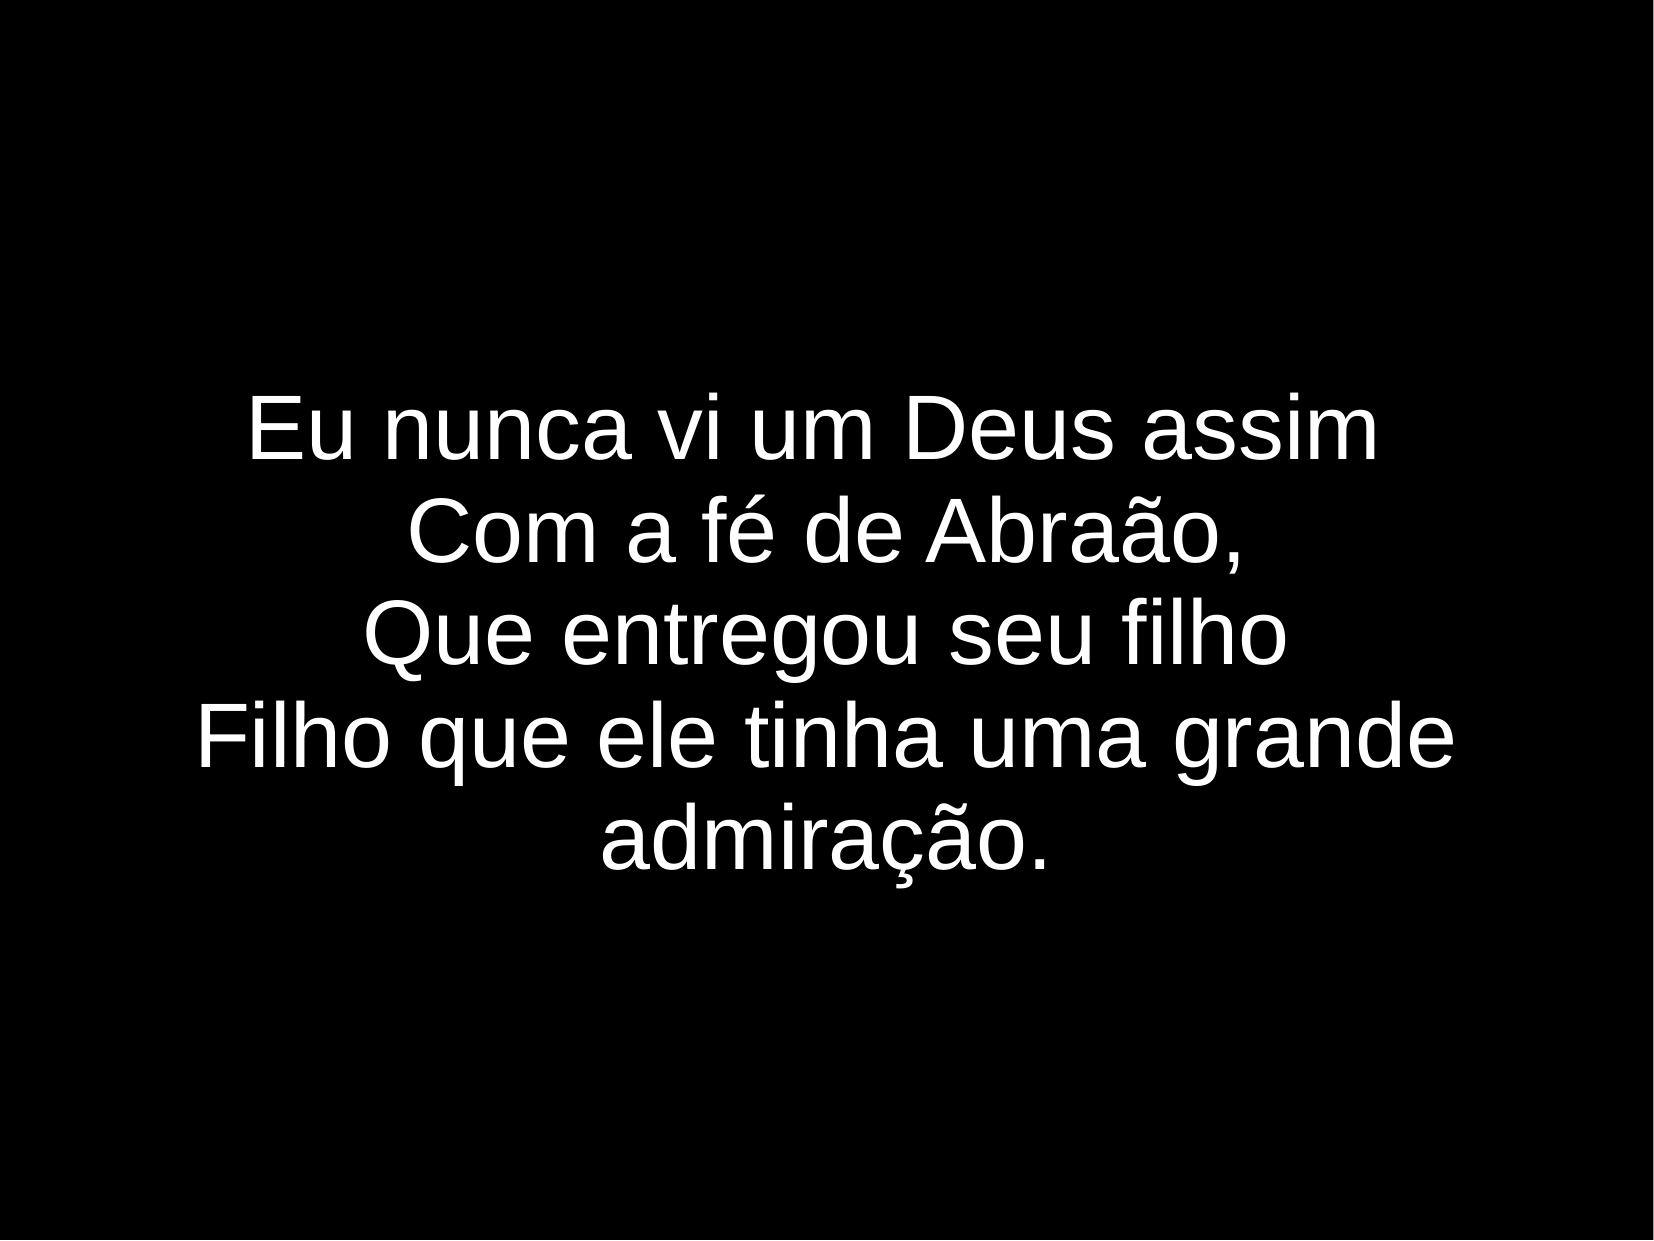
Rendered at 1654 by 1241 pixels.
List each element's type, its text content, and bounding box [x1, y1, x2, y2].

subtitle Eu nunca vi um Deus assim Com a fé de Abraão, Que entregou seu filho Filho que ele tinha uma grande admiração. [82, 49, 1571, 1217]
